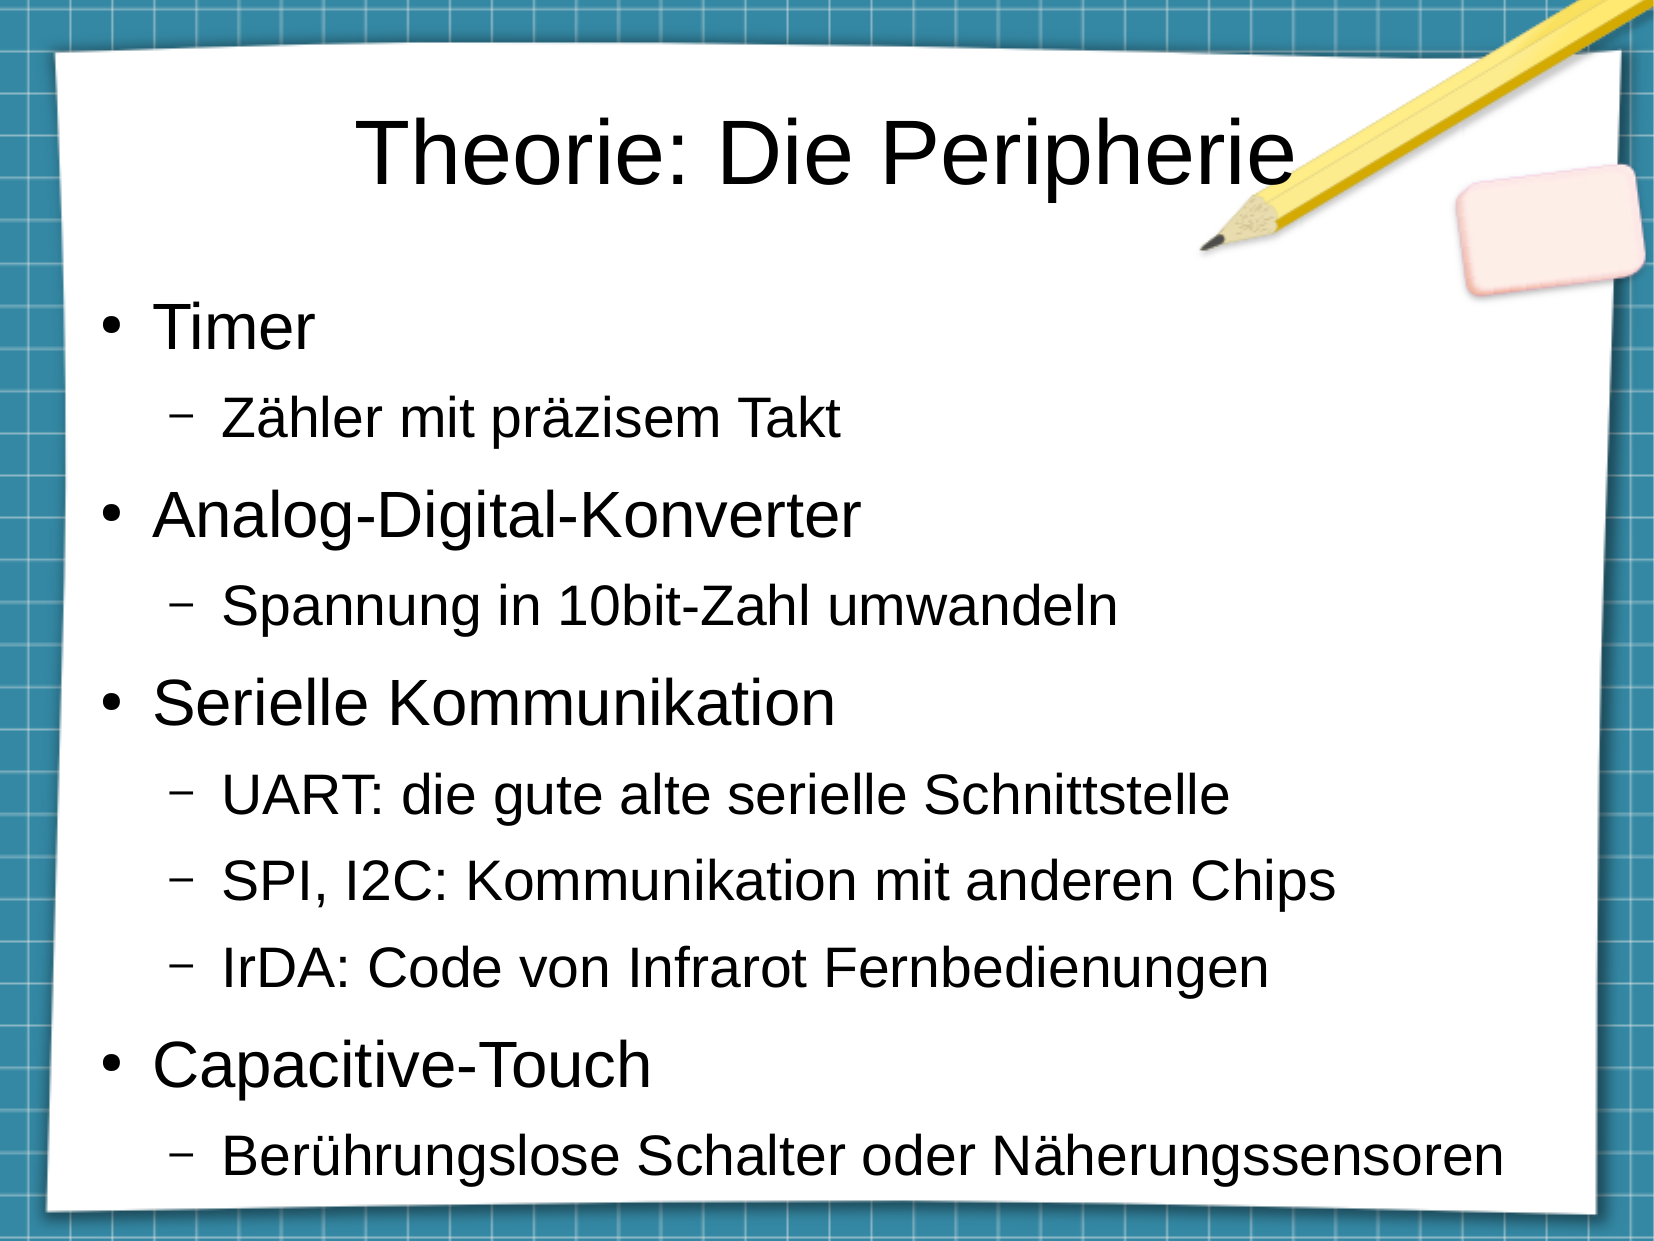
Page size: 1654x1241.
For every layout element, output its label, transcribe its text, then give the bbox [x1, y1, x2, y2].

title Theorie: Die Peripherie [82, 49, 1571, 257]
list Timer Zähler mit präzisem Takt Analog-Digital-Konverter Spannung in 10bit-Zahl umwandeln Serielle Kommunikation UART: die gute alte serielle Schnittstelle SPI, I2C: Kommunikation mit anderen Chips IrDA: Code von Infrarot Fernbedienungen Capacitive-Touch Berührungslose Schalter oder Näherungssensoren [82, 290, 1571, 1193]
picture [0, 0, 1654, 1241]
